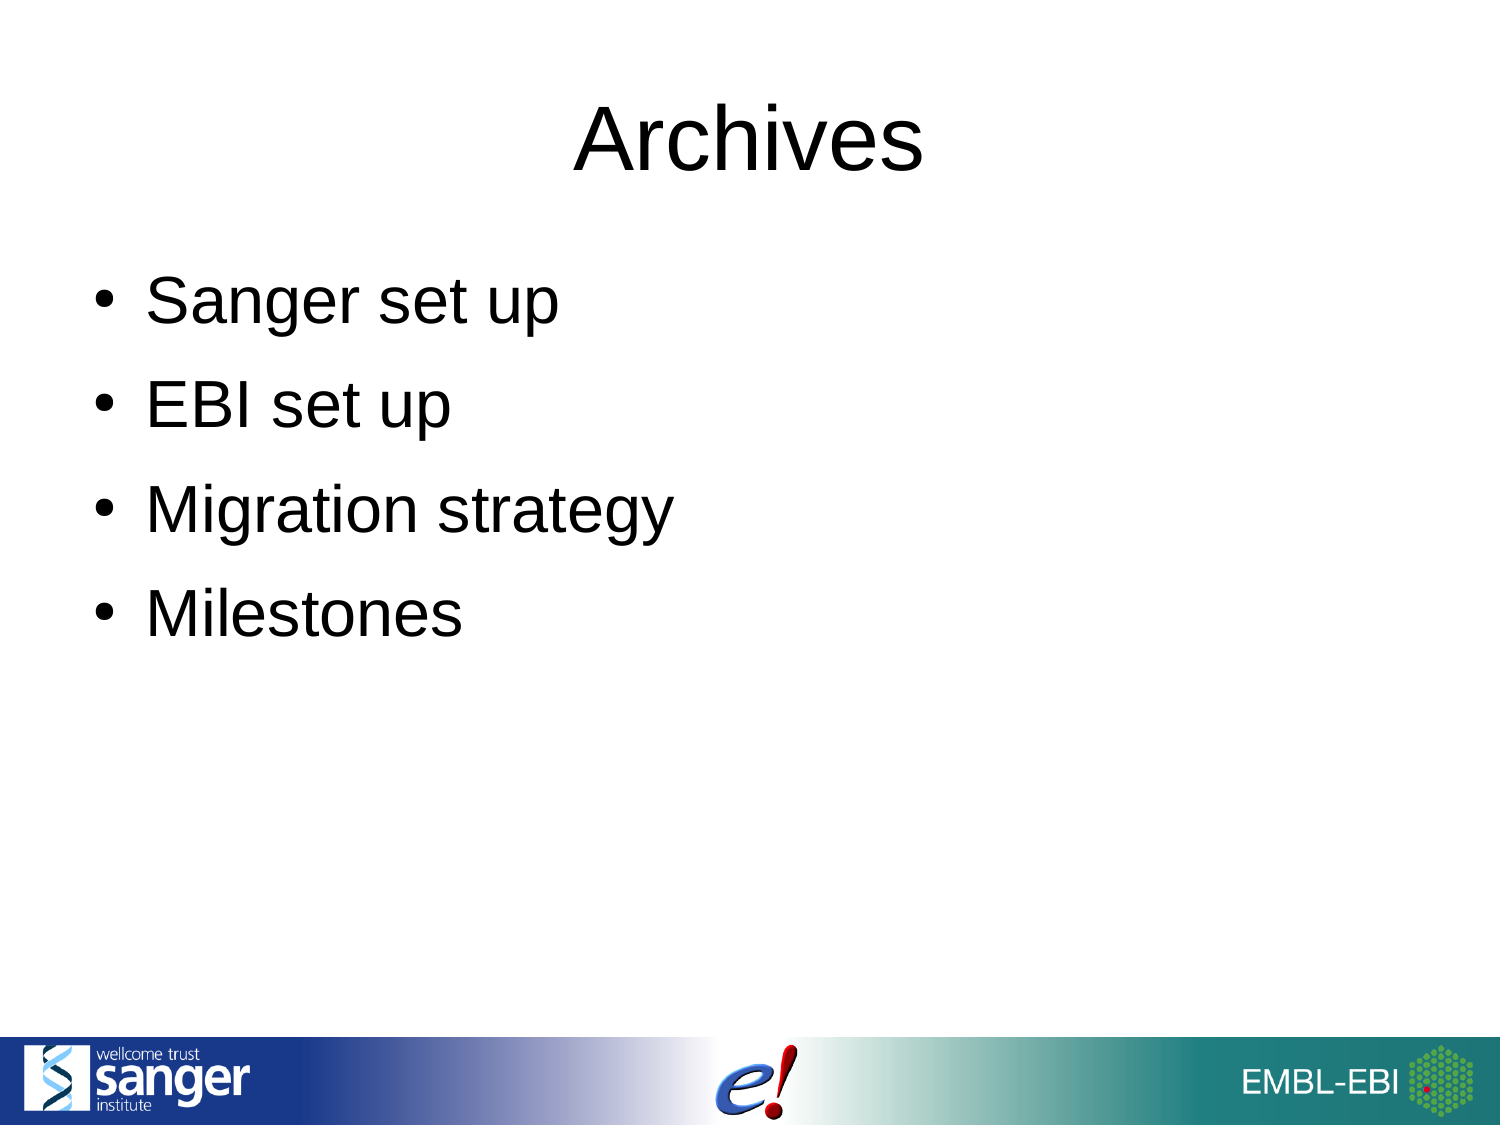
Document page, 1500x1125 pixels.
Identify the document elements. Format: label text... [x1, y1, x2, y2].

picture [0, 1037, 1500, 1125]
list Sanger set up EBI set up Migration strategy Milestones [75, 263, 1395, 916]
title Archives [75, 44, 1425, 233]
